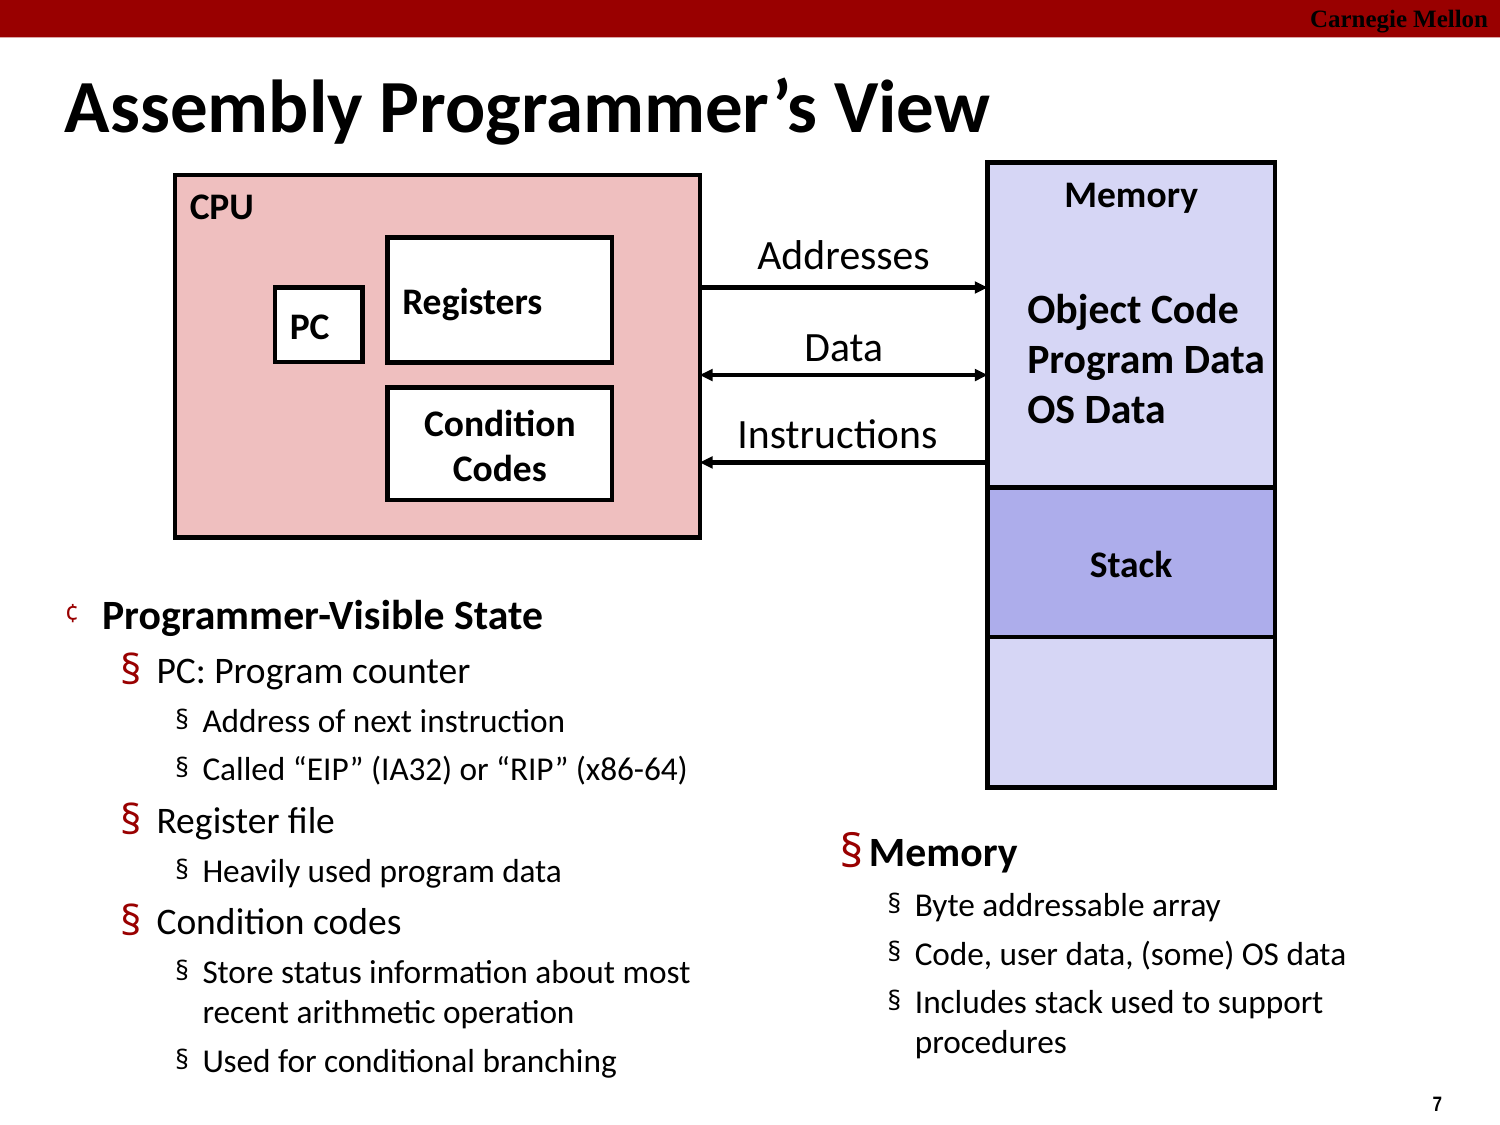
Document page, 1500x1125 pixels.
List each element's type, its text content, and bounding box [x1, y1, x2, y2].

text_box Memory [987, 638, 1275, 788]
text_box Data [699, 312, 988, 378]
text_box Stack [987, 487, 1275, 638]
text_box Addresses [699, 220, 988, 286]
text_box CPU [174, 174, 700, 538]
text_box Object Code Program Data OS Data [1012, 275, 1300, 440]
text_box Condition Codes [387, 387, 613, 500]
text_box Memory [987, 162, 1275, 487]
text_box PC [274, 287, 363, 363]
list Memory Byte addressable array Code, user data, (some) OS data Includes stack used to support procedures [806, 817, 1475, 1075]
text_box Registers [387, 237, 613, 363]
list Programmer-Visible State PC: Program counter Address of next instruction Called “EIP” (IA32) or “RIP” (x86-64) Register file Heavily used program data Condition codes Store status information about most recent arithmetic operation Used for conditional branching [50, 580, 765, 1088]
text_box Instructions [699, 399, 975, 465]
title Assembly Programmer’s View [50, 50, 1236, 144]
